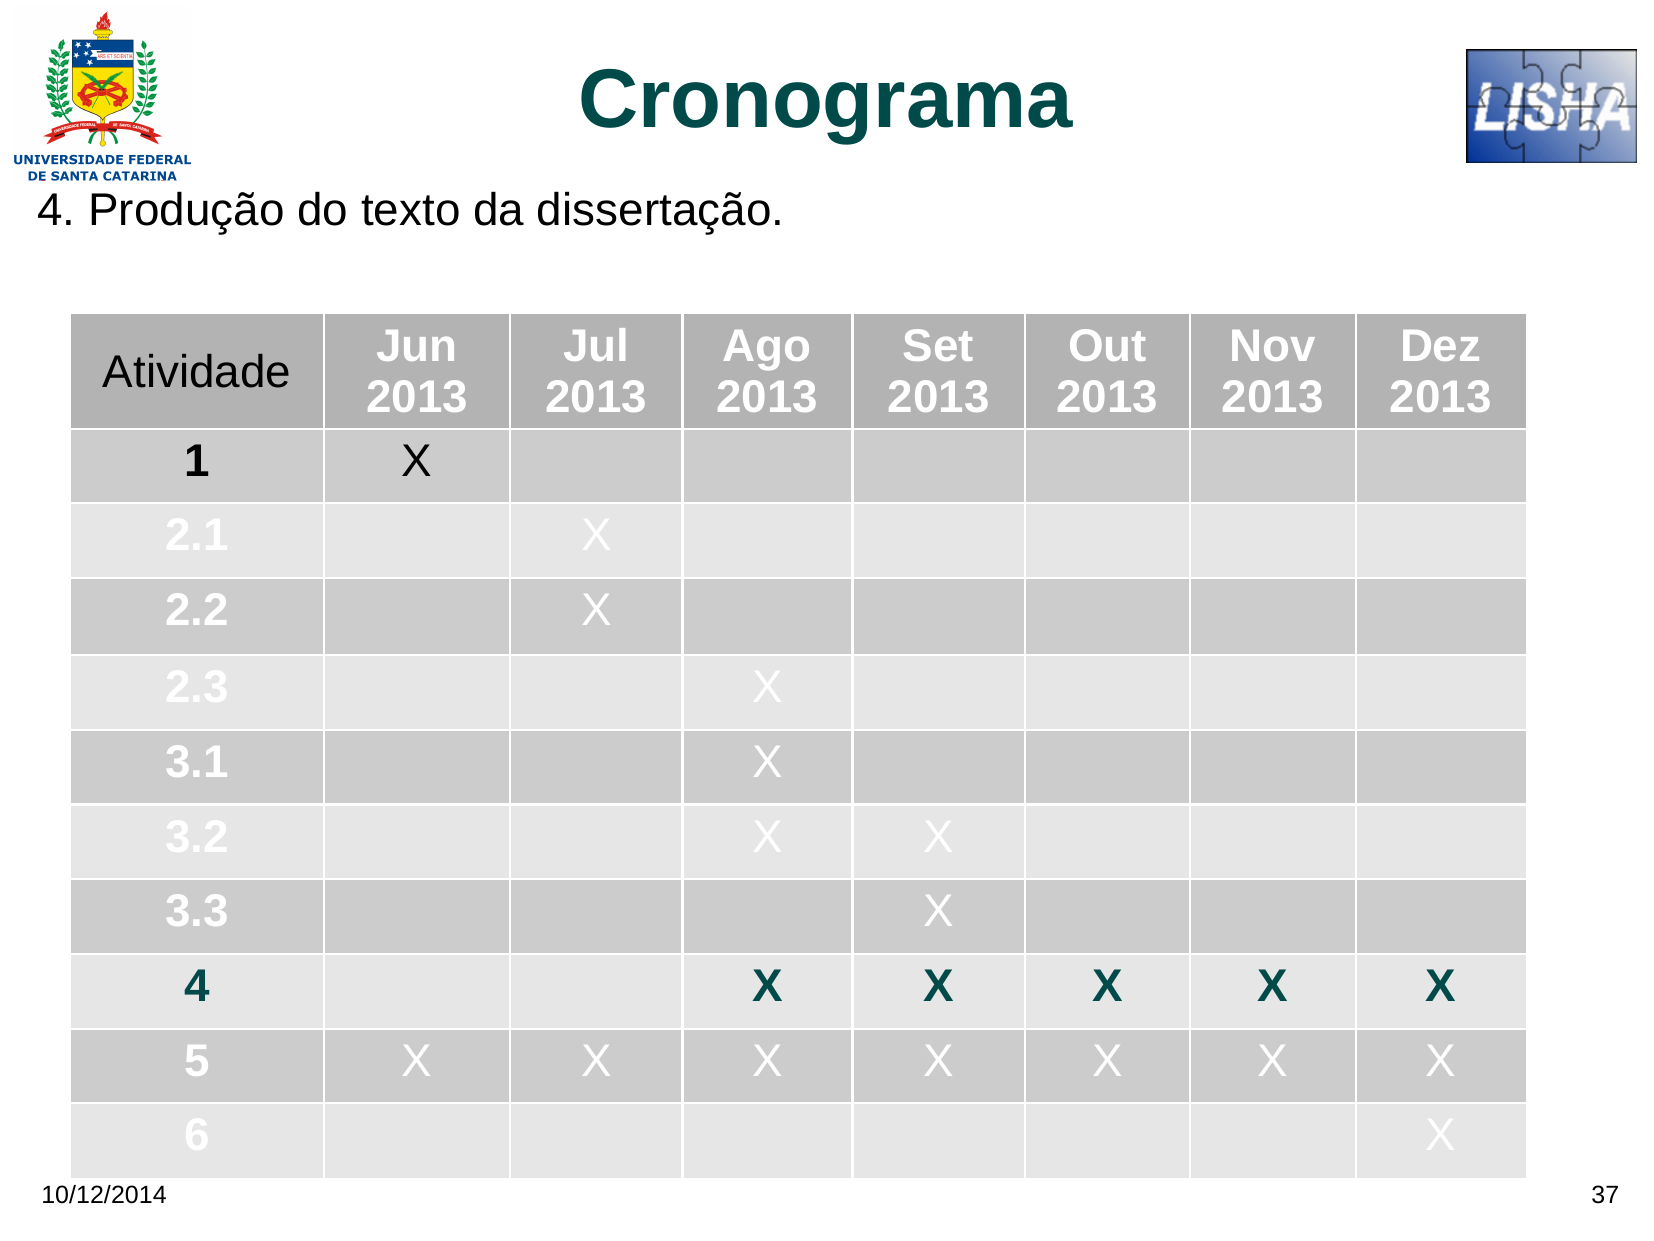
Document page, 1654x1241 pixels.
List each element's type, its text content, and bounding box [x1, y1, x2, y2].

table_header Jul 2013 [511, 314, 681, 428]
table_cell [1357, 656, 1526, 729]
table_cell [1026, 656, 1189, 729]
list 4. Produção do texto da dissertação. [37, 183, 1613, 296]
table_cell X [684, 955, 851, 1028]
table_cell [1026, 880, 1189, 953]
table_cell [1357, 880, 1526, 953]
table_cell [511, 955, 681, 1028]
table_cell [325, 731, 509, 803]
table_cell X [1357, 1030, 1526, 1102]
table_cell [325, 955, 509, 1028]
table_header Atividade [71, 314, 323, 428]
table_cell X [325, 1030, 509, 1102]
table_cell [1026, 430, 1189, 502]
picture [1466, 49, 1637, 163]
title Cronograma [190, 27, 1461, 183]
table_cell [1026, 1104, 1189, 1178]
picture [13, 6, 191, 181]
table_cell [1357, 430, 1526, 502]
table_cell [325, 1104, 509, 1178]
table_cell [1191, 1104, 1355, 1178]
table_cell [854, 731, 1024, 803]
table_cell [511, 430, 681, 502]
table_header Set 2013 [854, 314, 1024, 428]
table_cell X [854, 955, 1024, 1028]
table_cell X [1357, 955, 1526, 1028]
table_cell [1191, 504, 1355, 577]
table_cell [1191, 731, 1355, 803]
table_cell 2.3 [71, 656, 323, 729]
table_header Nov 2013 [1191, 314, 1355, 428]
table_cell [1357, 806, 1526, 878]
table_cell [684, 430, 851, 502]
table_cell X [854, 806, 1024, 878]
table_cell [325, 579, 509, 654]
table_header Dez 2013 [1357, 314, 1526, 428]
table_cell [511, 656, 681, 729]
table_cell X [325, 430, 509, 502]
table_cell [854, 1104, 1024, 1178]
table_cell 2.2 [71, 579, 323, 654]
table_cell [1191, 806, 1355, 878]
table_header Jun 2013 [325, 314, 509, 428]
table_header Ago 2013 [684, 314, 851, 428]
table_cell [325, 504, 509, 577]
table_cell [1026, 731, 1189, 803]
table_cell [854, 430, 1024, 502]
table_cell X [511, 579, 681, 654]
table_cell 5 [71, 1030, 323, 1102]
table_cell X [511, 504, 681, 577]
table_cell [511, 731, 681, 803]
table_cell X [684, 656, 851, 729]
table_cell [854, 504, 1024, 577]
table_cell [1026, 579, 1189, 654]
table_cell [684, 880, 851, 953]
table_cell X [684, 1030, 851, 1102]
table_cell X [1026, 955, 1189, 1028]
table_cell [1191, 430, 1355, 502]
table_cell [684, 579, 851, 654]
table_cell [684, 1104, 851, 1178]
table_cell [1357, 504, 1526, 577]
table_cell [1191, 880, 1355, 953]
table_cell [325, 880, 509, 953]
table_cell X [854, 880, 1024, 953]
table_cell X [854, 1030, 1024, 1102]
table_cell [325, 656, 509, 729]
table_cell X [511, 1030, 681, 1102]
table_cell [325, 806, 509, 878]
table_cell [511, 880, 681, 953]
table_cell [1357, 731, 1526, 803]
table_cell [854, 656, 1024, 729]
table_cell X [684, 806, 851, 878]
table_cell X [1191, 1030, 1355, 1102]
table_cell 3.3 [71, 880, 323, 953]
table_cell 6 [71, 1104, 323, 1178]
table_cell [684, 504, 851, 577]
table_cell [854, 579, 1024, 654]
table_header Out 2013 [1026, 314, 1189, 428]
table_cell 1 [71, 430, 323, 502]
table_cell [1357, 579, 1526, 654]
table_cell X [1026, 1030, 1189, 1102]
table_cell 3.1 [71, 731, 323, 803]
table_cell X [684, 731, 851, 803]
table_cell [1026, 504, 1189, 577]
table_cell 2.1 [71, 504, 323, 577]
table_cell X [1357, 1104, 1526, 1178]
table_cell [1191, 656, 1355, 729]
table_cell [511, 806, 681, 878]
table_cell 3.2 [71, 806, 323, 878]
table_cell [1191, 579, 1355, 654]
table_cell 4 [71, 955, 323, 1028]
table_cell [511, 1104, 681, 1178]
table_cell X [1191, 955, 1355, 1028]
table_cell [1026, 806, 1189, 878]
